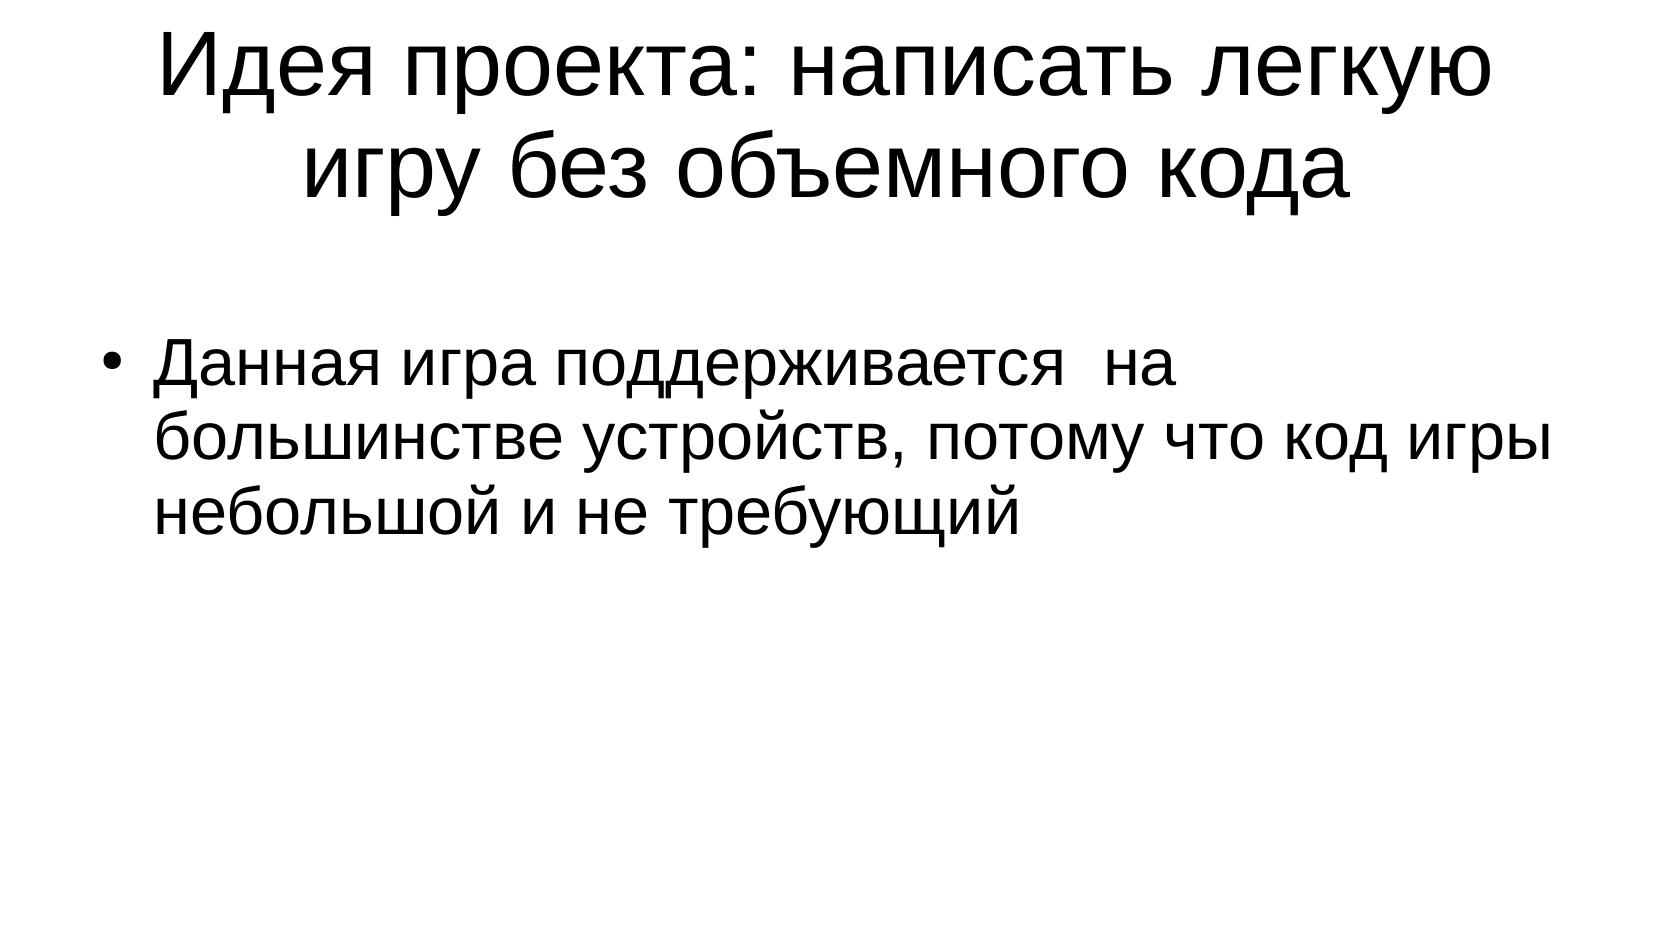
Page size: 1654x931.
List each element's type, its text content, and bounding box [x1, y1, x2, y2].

title Идея проекта: написать легкую игру без объемного кода [82, 12, 1571, 218]
list Данная игра поддерживается на большинстве устройств, потому что код игры небольшой и не требующий [82, 324, 1571, 865]
